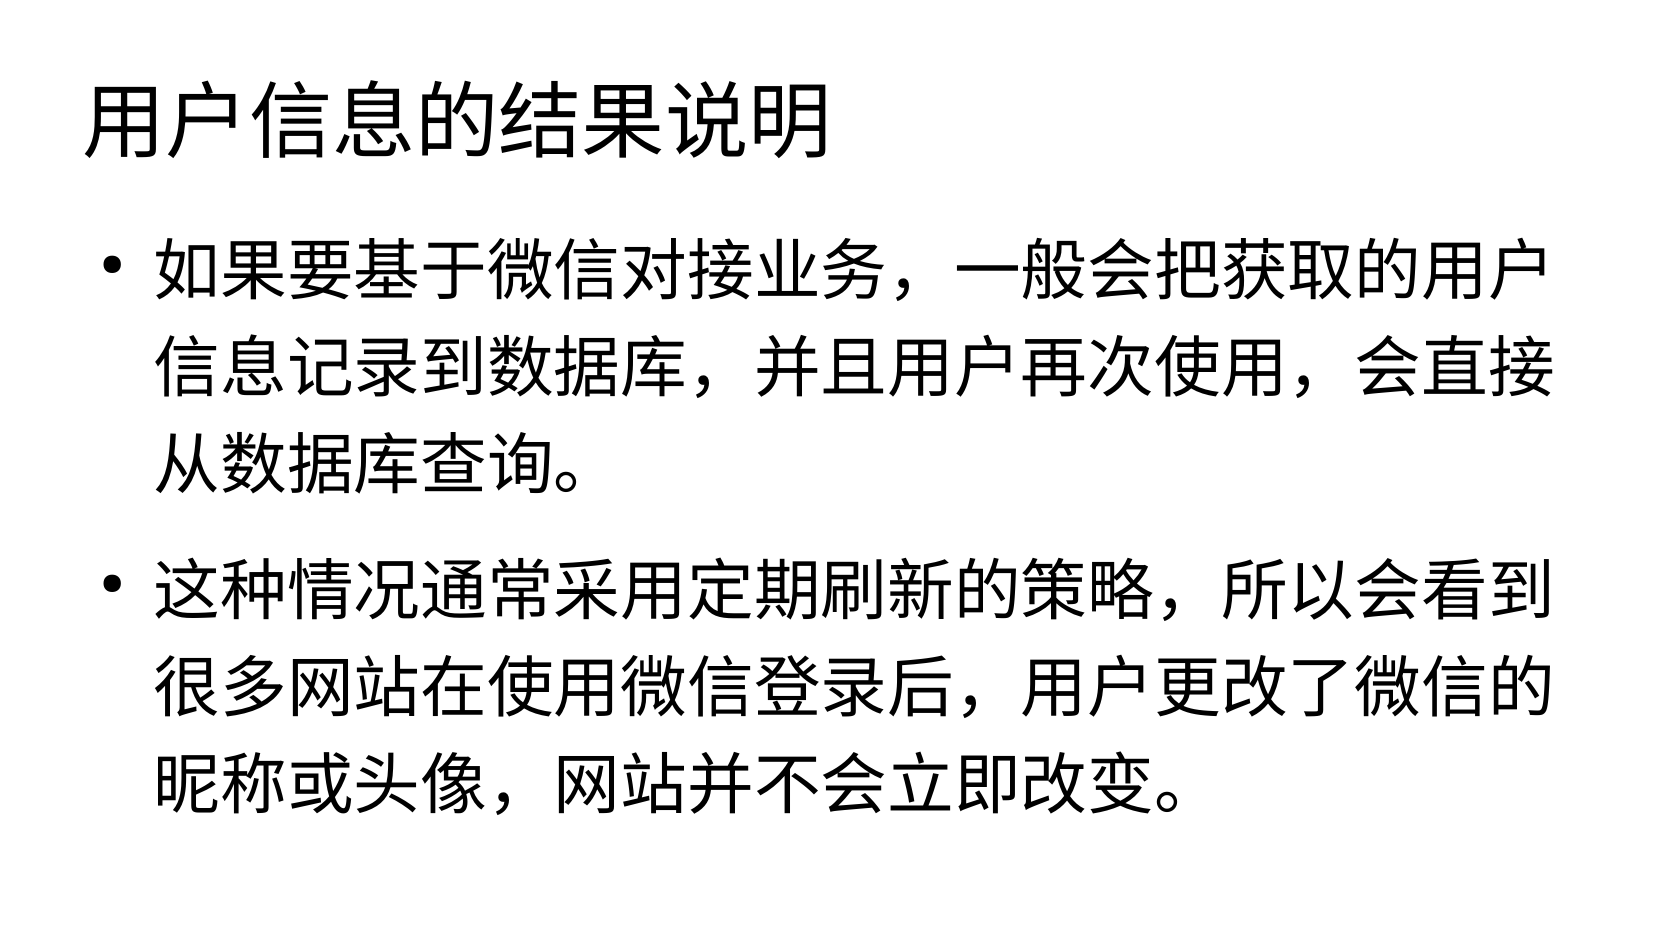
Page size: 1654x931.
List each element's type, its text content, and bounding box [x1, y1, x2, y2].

list 如果要基于微信对接业务，一般会把获取的用户信息记录到数据库，并且用户再次使用，会直接从数据库查询。 这种情况通常采用定期刷新的策略，所以会看到很多网站在使用微信登录后，用户更改了微信的昵称或头像，网站并不会立即改变。 [82, 217, 1571, 848]
title 用户信息的结果说明 [82, 37, 1571, 193]
